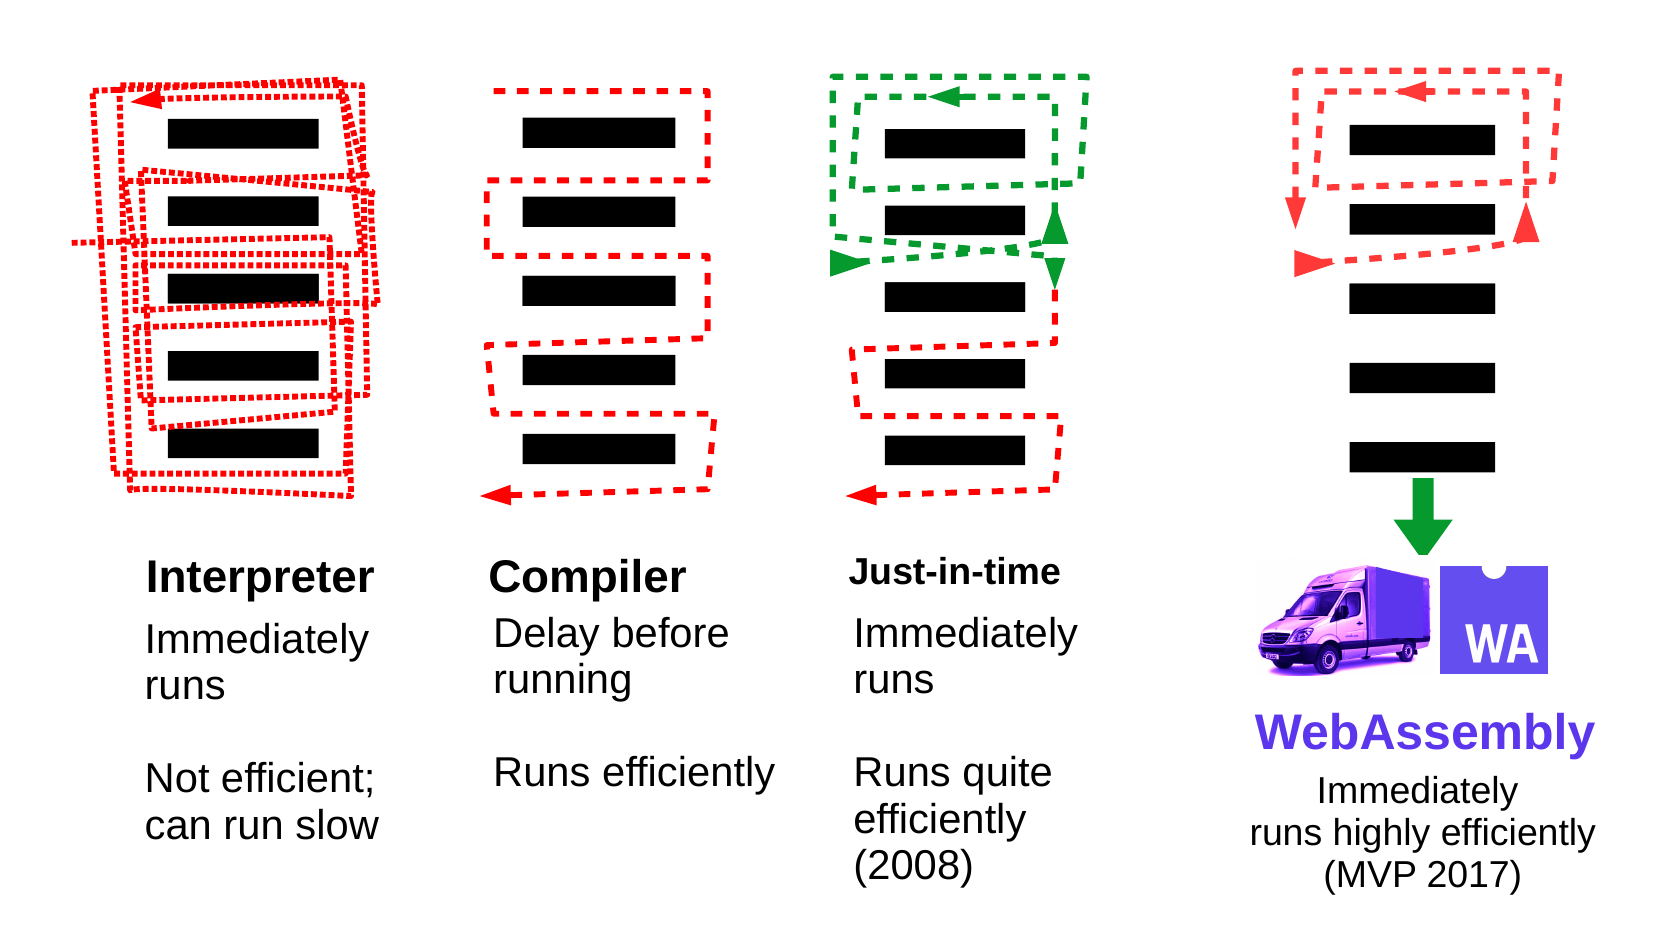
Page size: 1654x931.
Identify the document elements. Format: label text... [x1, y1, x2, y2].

text_box [522, 117, 676, 148]
text_box [167, 351, 319, 381]
text_box [167, 118, 319, 149]
text_box Immediately runs Runs quite efficiently (2008) [838, 602, 1111, 897]
text_box [522, 275, 676, 306]
text_box Compiler [473, 543, 733, 610]
text_box [884, 205, 1026, 236]
text_box [1349, 283, 1496, 314]
picture [1257, 555, 1436, 676]
text_box [1349, 442, 1496, 473]
text_box [1349, 124, 1496, 156]
text_box [884, 359, 1026, 389]
text_box [884, 129, 1026, 159]
text_box Delay before running Runs efficiently [478, 602, 798, 850]
text_box [522, 433, 676, 465]
text_box [1375, 566, 1424, 638]
text_box Immediately runs Not efficient; can run slow [129, 608, 426, 856]
text_box [167, 196, 319, 226]
text_box Immediately runs highly efficiently (MVP 2017) [1227, 762, 1619, 903]
text_box Interpreter [131, 543, 390, 608]
text_box [1349, 204, 1496, 235]
text_box [522, 354, 676, 386]
text_box [884, 435, 1026, 466]
text_box [884, 282, 1026, 312]
picture [1440, 566, 1548, 674]
text_box [167, 273, 319, 304]
text_box [167, 428, 319, 459]
text_box [1349, 362, 1496, 394]
text_box [522, 196, 676, 227]
text_box Just-in-time [833, 543, 1087, 610]
text_box WebAssembly [1240, 696, 1611, 762]
text_box [1393, 478, 1453, 555]
